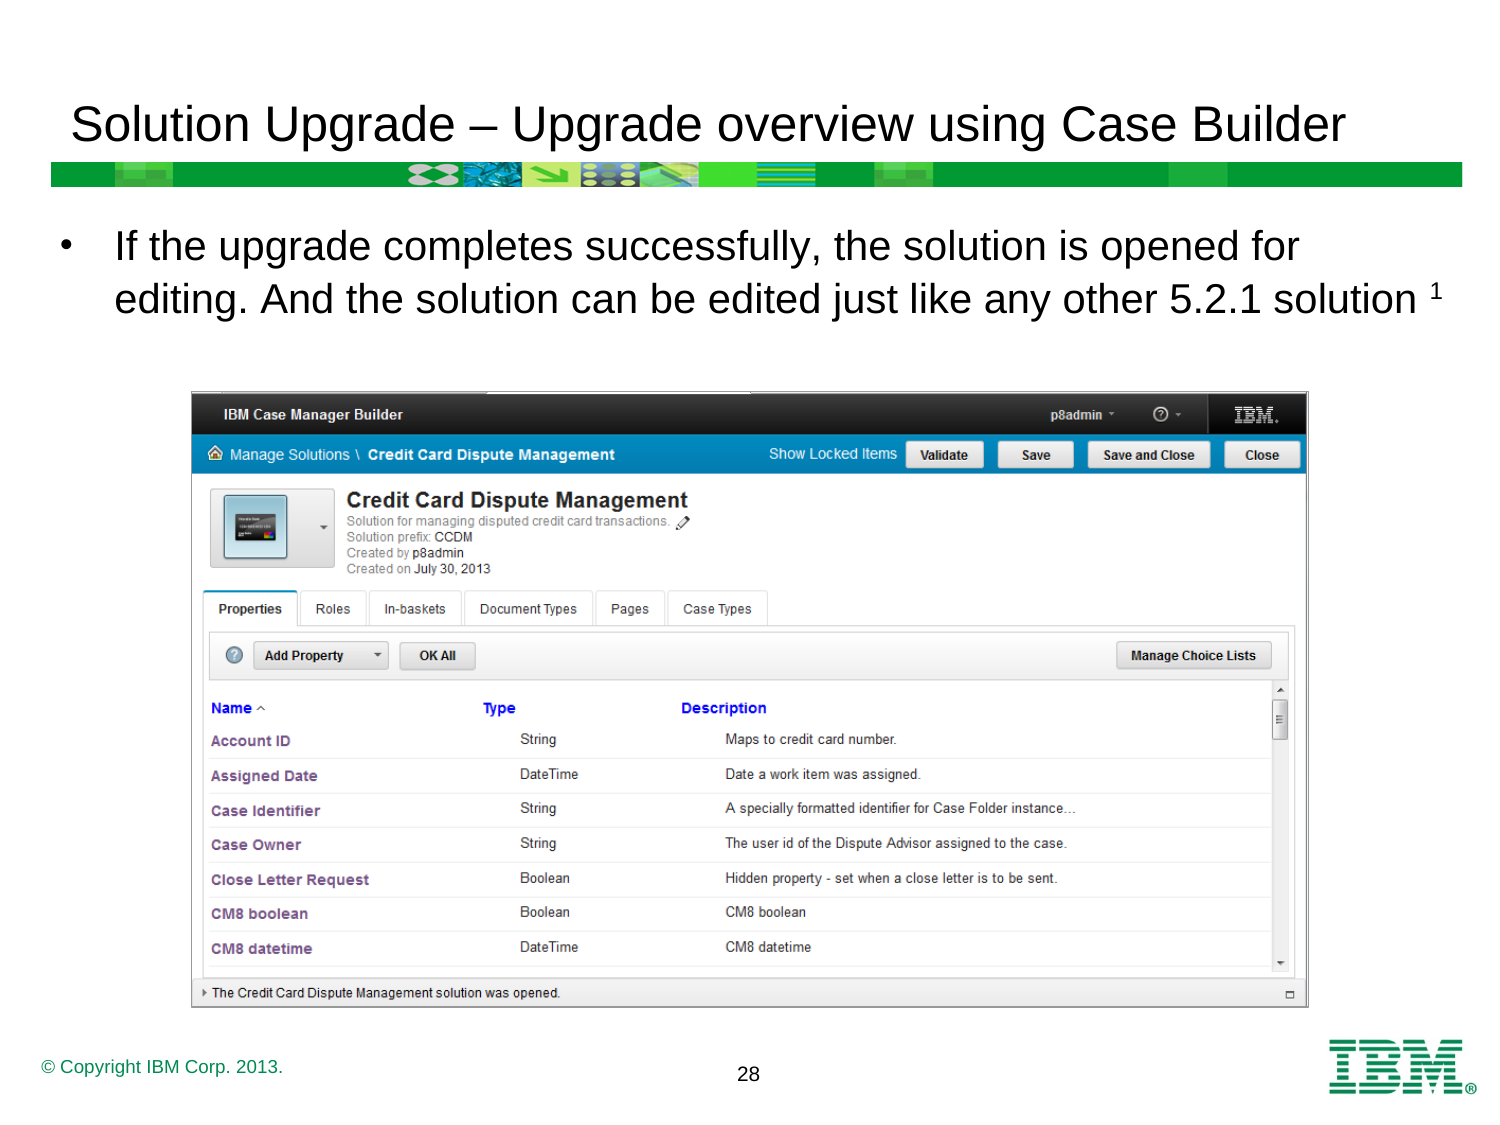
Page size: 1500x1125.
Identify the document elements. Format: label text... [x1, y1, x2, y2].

picture [320, 450, 328, 459]
picture [331, 452, 337, 459]
picture [592, 452, 608, 459]
picture [50, 161, 1463, 189]
picture [231, 450, 244, 459]
picture [906, 441, 983, 468]
picture [1088, 441, 1210, 468]
picture [824, 451, 832, 457]
list If the upgrade completes successfully, the solution is opened for editing. And the solution can be edited just like any other 5.2.1 solution 1 [44, 209, 1462, 353]
picture [273, 452, 278, 460]
picture [419, 450, 426, 459]
picture [386, 450, 413, 459]
picture [369, 451, 377, 459]
picture [430, 452, 443, 459]
picture [445, 450, 452, 459]
title Solution Upgrade – Upgrade overview using Case Builder [55, 82, 1464, 159]
picture [458, 450, 479, 459]
picture [777, 449, 782, 458]
picture [304, 450, 312, 459]
picture [482, 450, 513, 462]
picture [520, 450, 589, 462]
picture [248, 452, 261, 459]
picture [793, 451, 804, 458]
picture [208, 446, 222, 459]
picture [192, 392, 1308, 1007]
picture [1225, 441, 1300, 468]
picture [1327, 1037, 1479, 1096]
picture [998, 441, 1073, 468]
